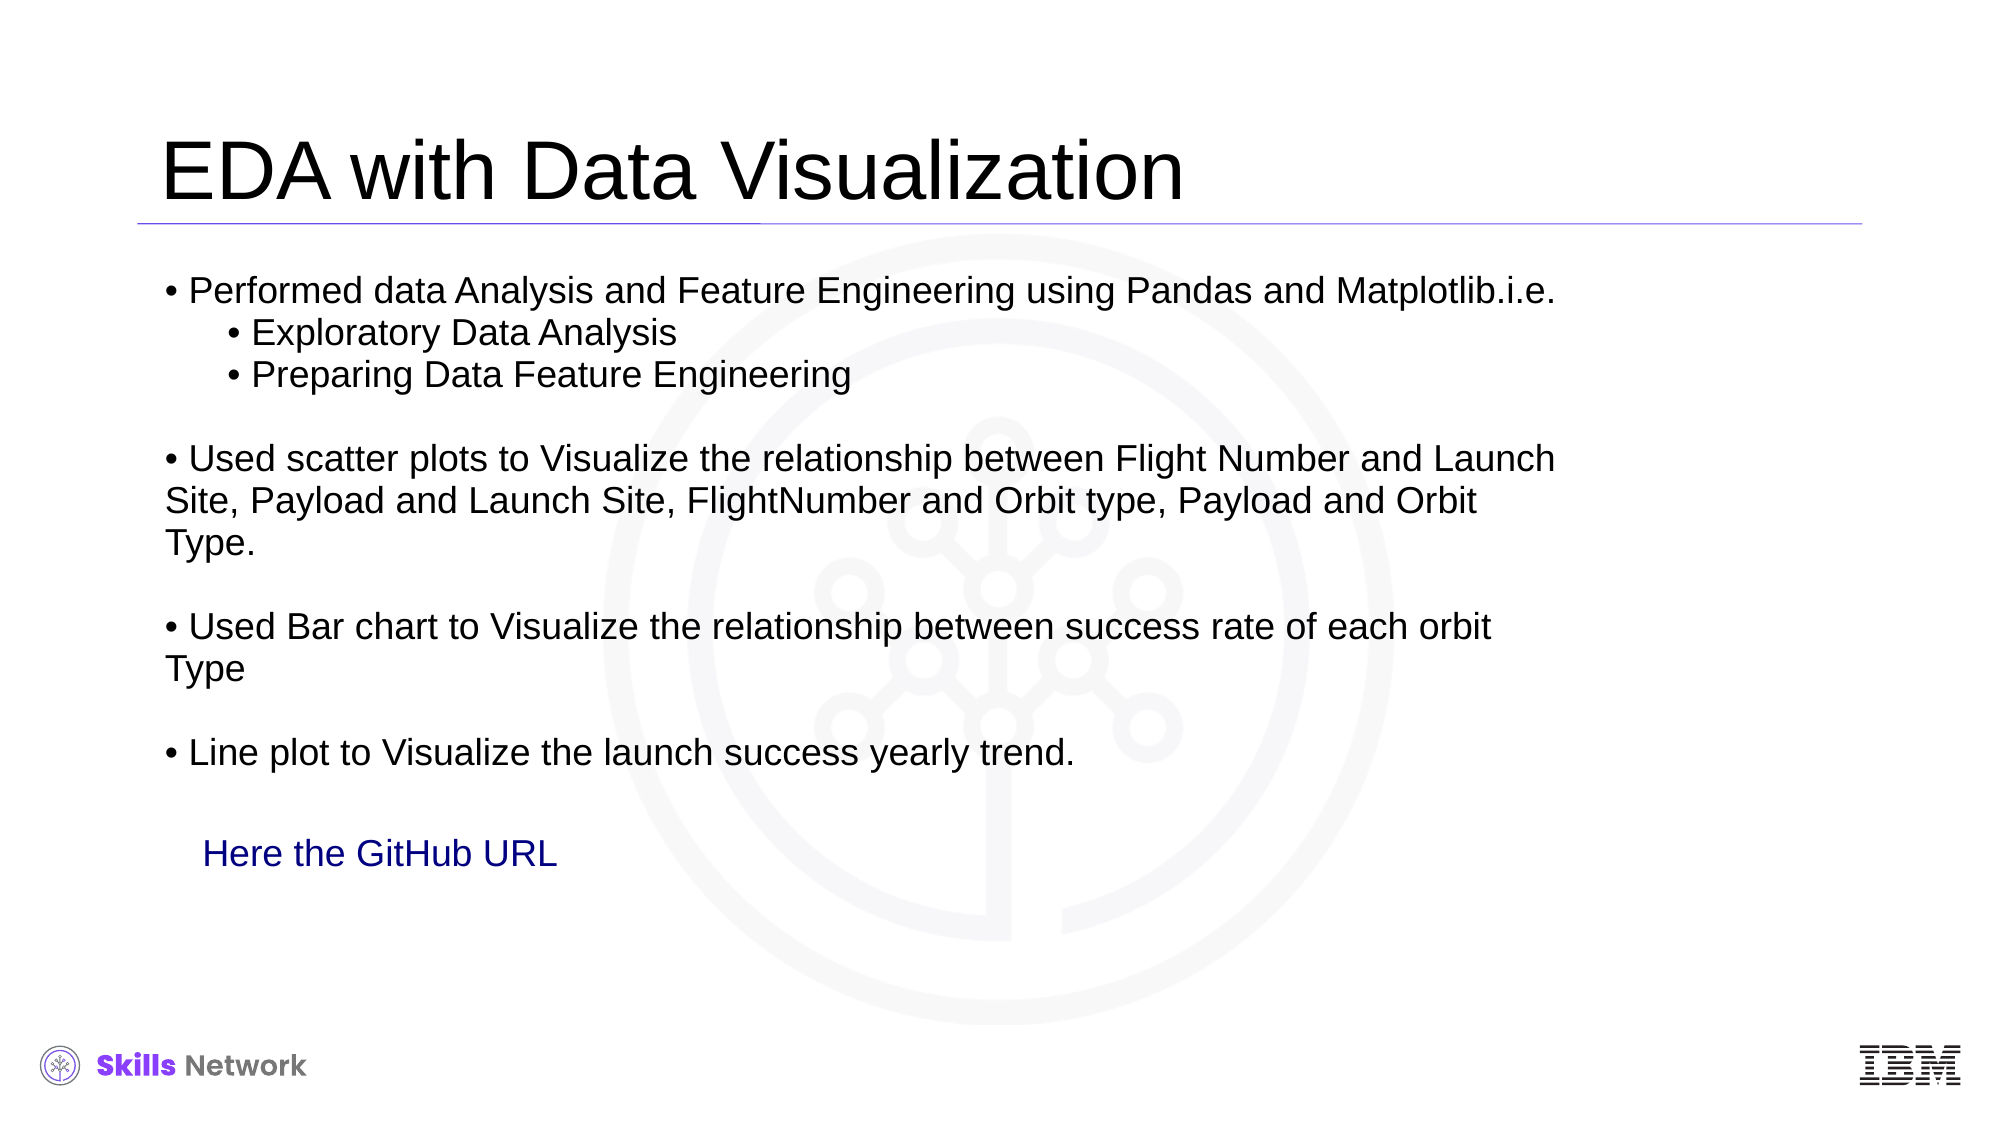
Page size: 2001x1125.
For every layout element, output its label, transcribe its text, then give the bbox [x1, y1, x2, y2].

text_box Here the GitHub URL [187, 825, 788, 896]
text_box • Performed data Analysis and Feature Engineering using Pandas and Matplotlib.i.e. • Exploratory Data Analysis • Preparing Data Feature Engineering • Used scatter plots to Visualize the relationship between Flight Number and Launch Site, Payload and Launch Site, FlightNumber and Orbit type, Payload and Orbit Type. • Used Bar chart to Visualize the relationship between success rate of each orbit Type • Line plot to Visualize the launch success yearly trend. [150, 262, 1719, 782]
text_box EDA with Data Visualization [145, 117, 1688, 225]
